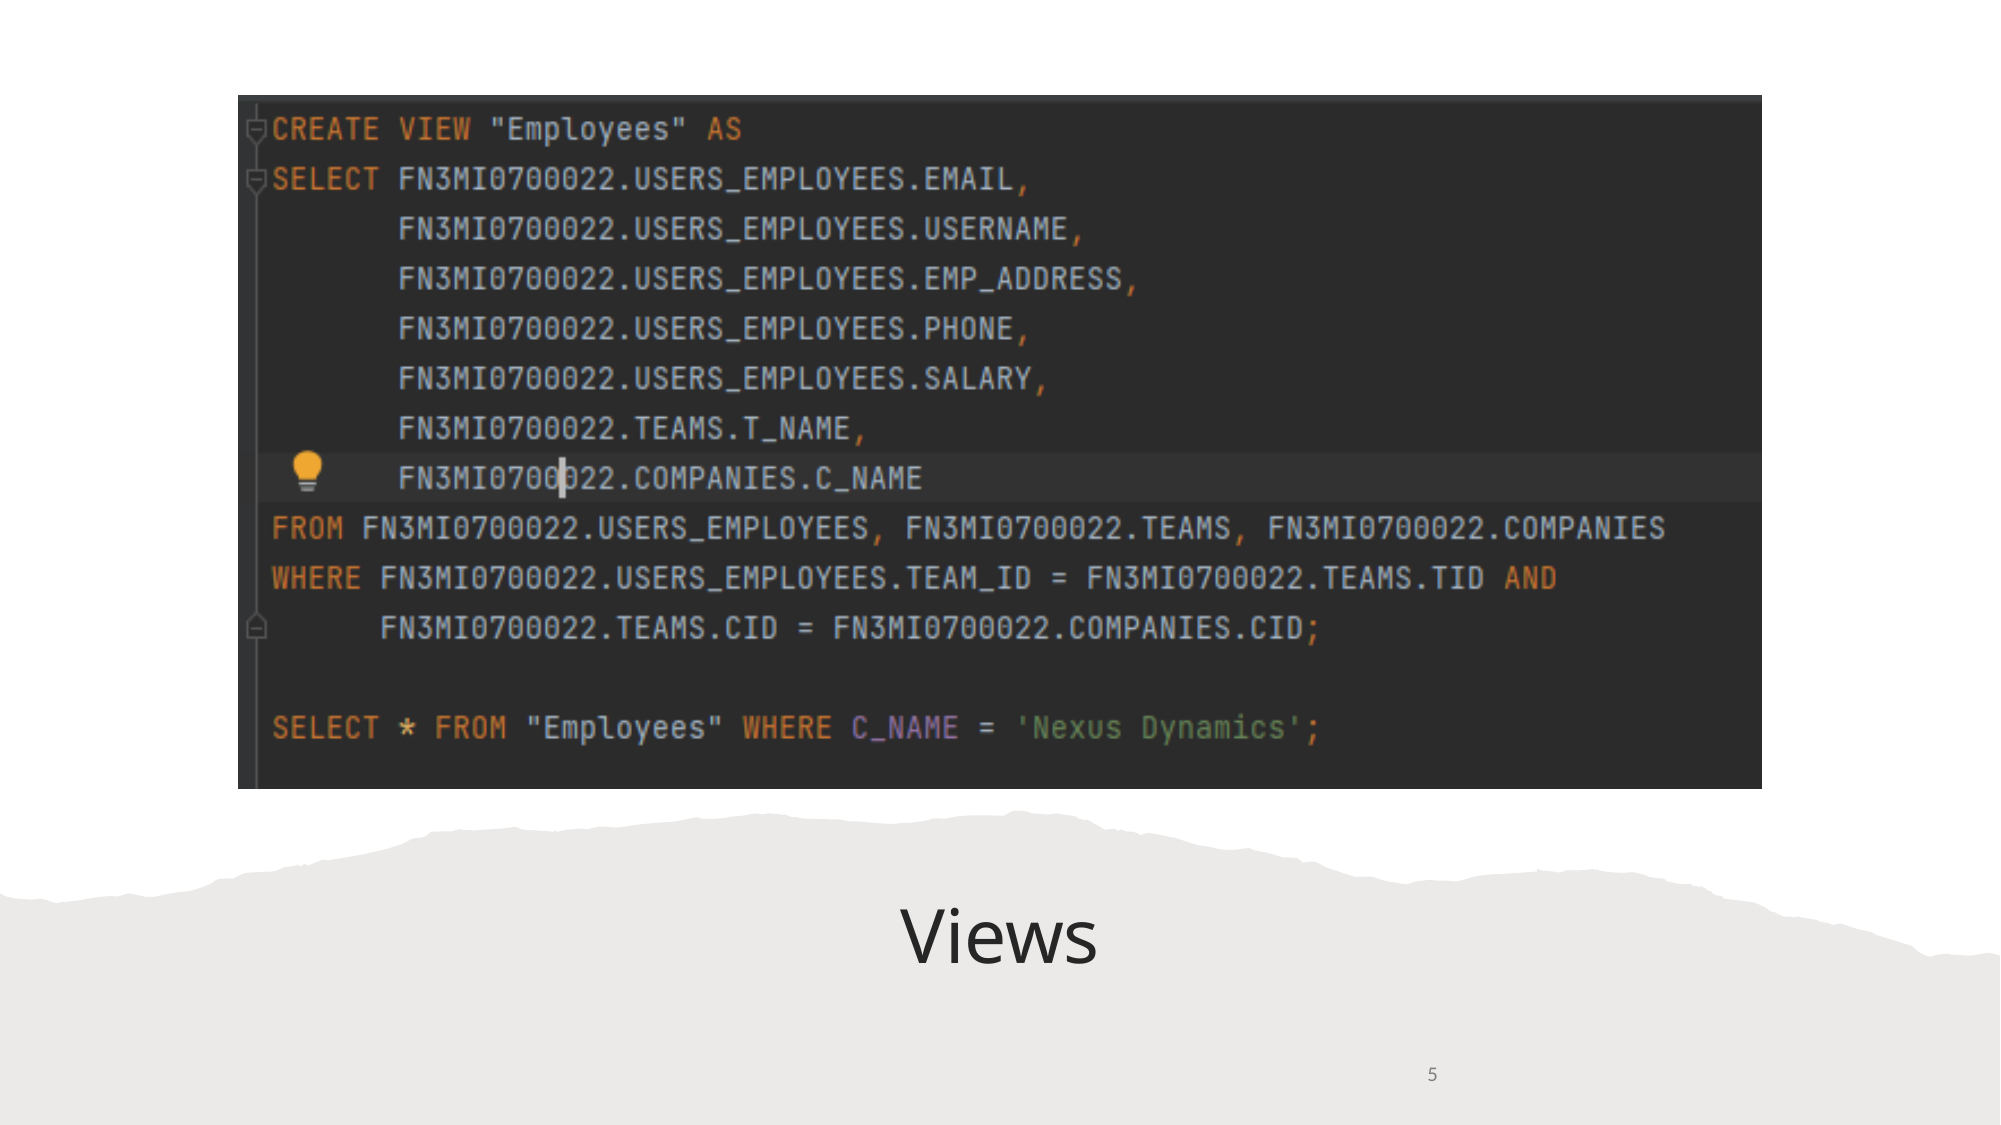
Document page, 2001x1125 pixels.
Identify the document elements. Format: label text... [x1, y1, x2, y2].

title Views [205, 866, 1795, 988]
text_box [0, 0, 2000, 1125]
picture [238, 95, 1762, 789]
